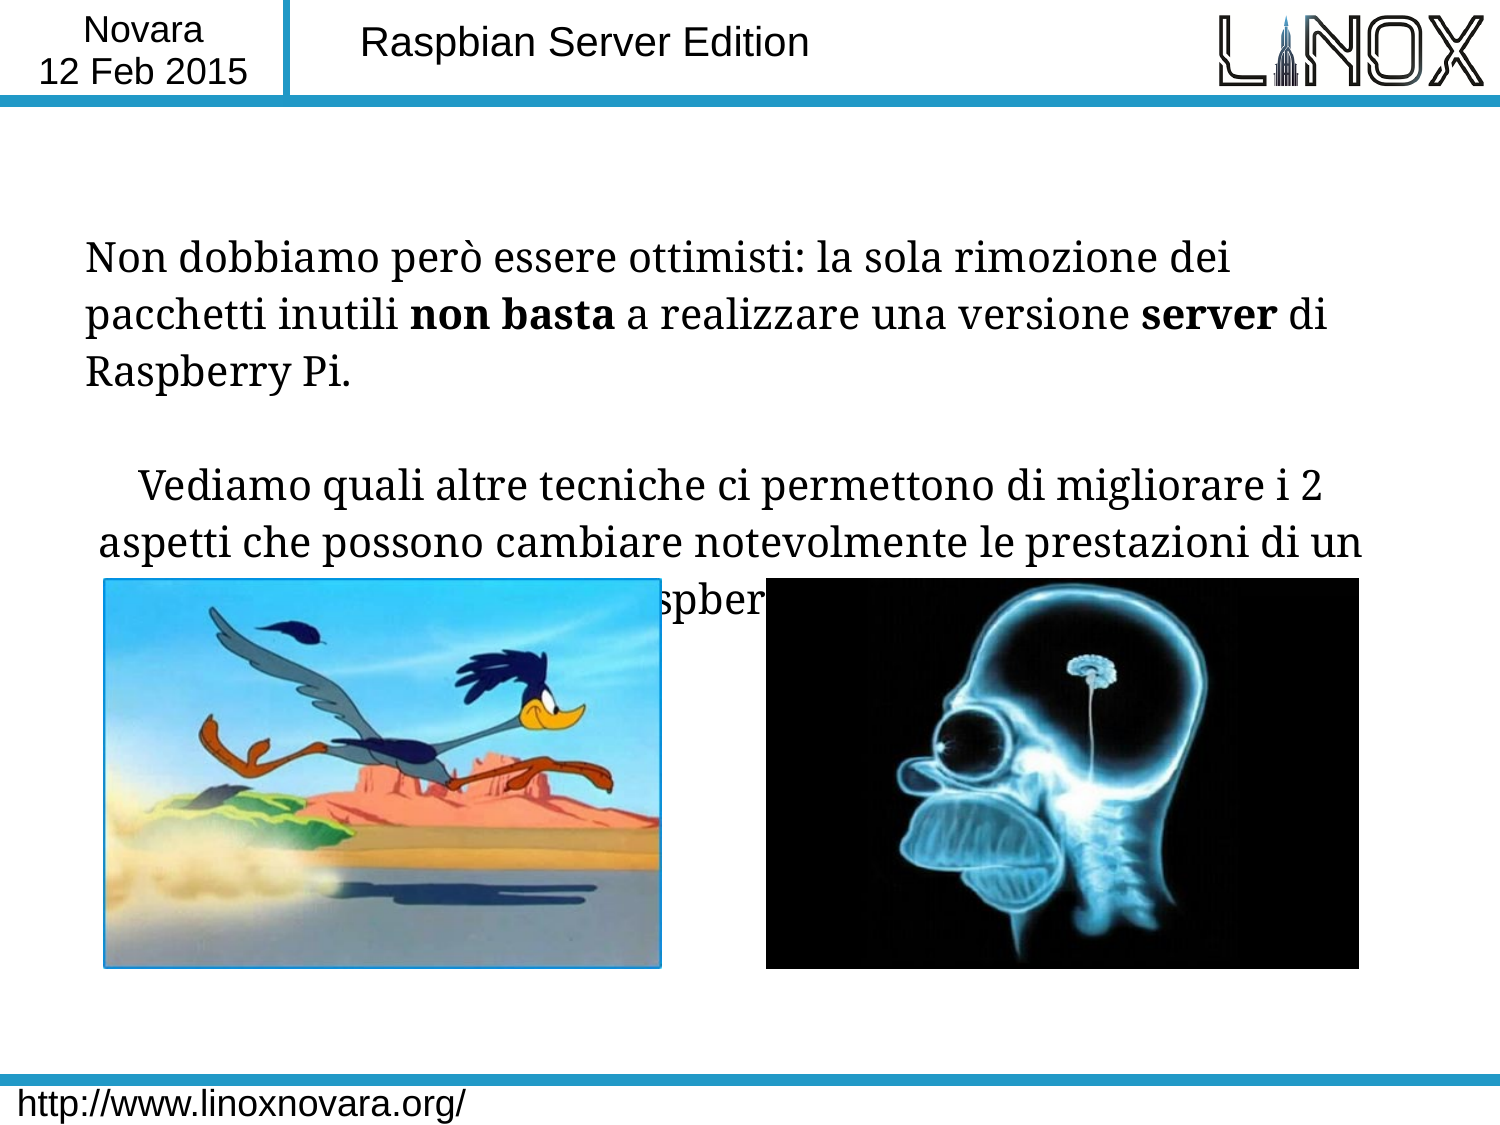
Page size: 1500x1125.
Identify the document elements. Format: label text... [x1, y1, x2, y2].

picture [0, 0, 1500, 107]
picture [766, 578, 1359, 969]
text_box Non dobbiamo però essere ottimisti: la sola rimozione dei pacchetti inutili non basta a realizzare una versione server di Raspberry Pi. Vediamo quali altre tecniche ci permettono di migliorare i 2 aspetti che possono cambiare notevolmente le prestazioni di un Raspberry Pi Velocità Memoria [70, 220, 1392, 568]
list Raspbian Server Edition [345, 11, 1371, 87]
picture [103, 578, 662, 969]
picture [0, 1074, 1500, 1086]
